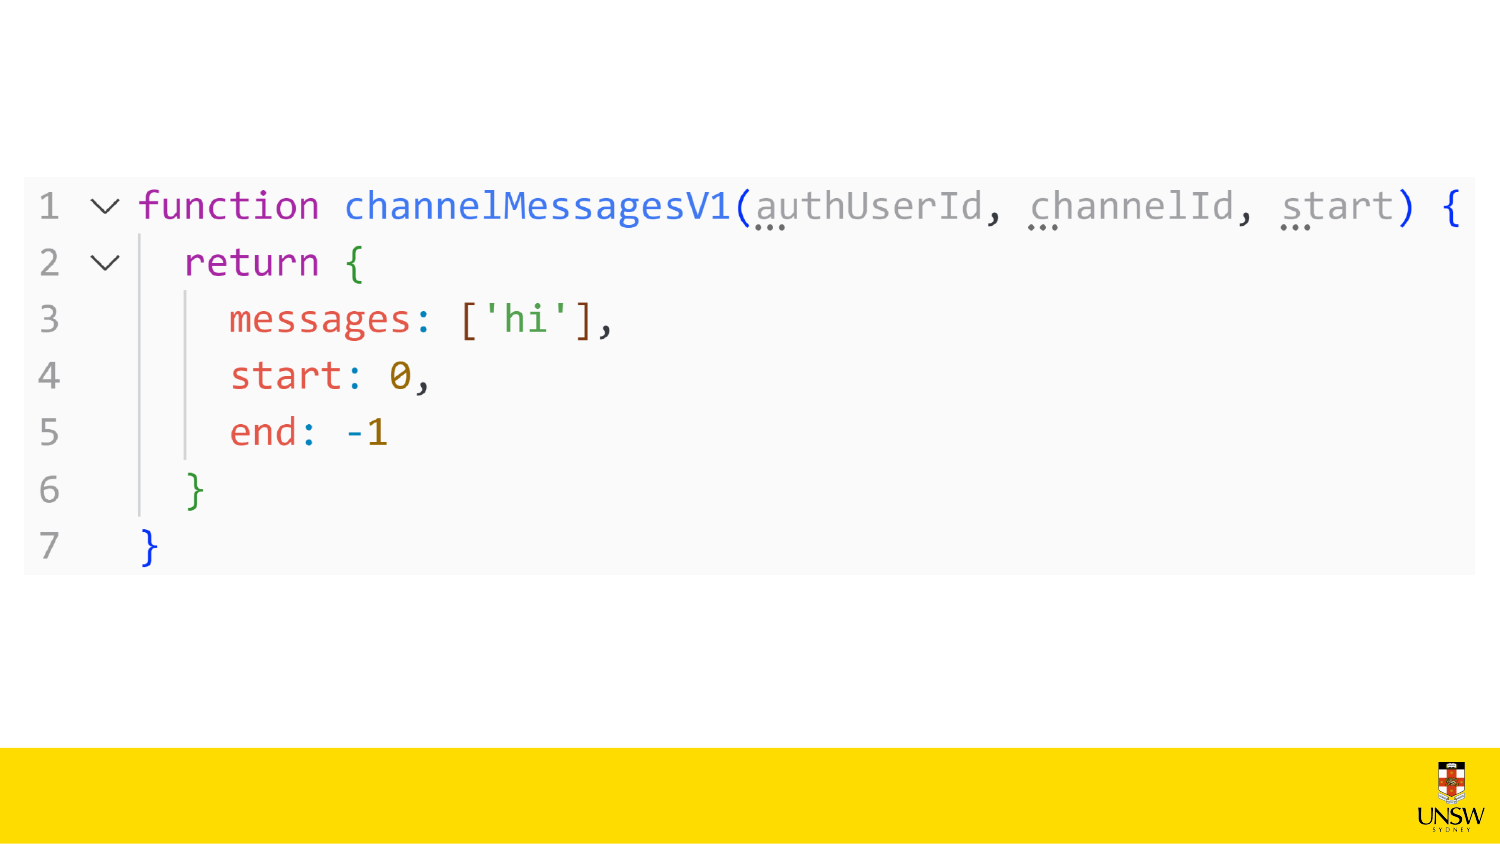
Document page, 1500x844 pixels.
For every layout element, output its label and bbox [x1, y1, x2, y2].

picture [24, 177, 1475, 575]
picture [1418, 762, 1485, 832]
